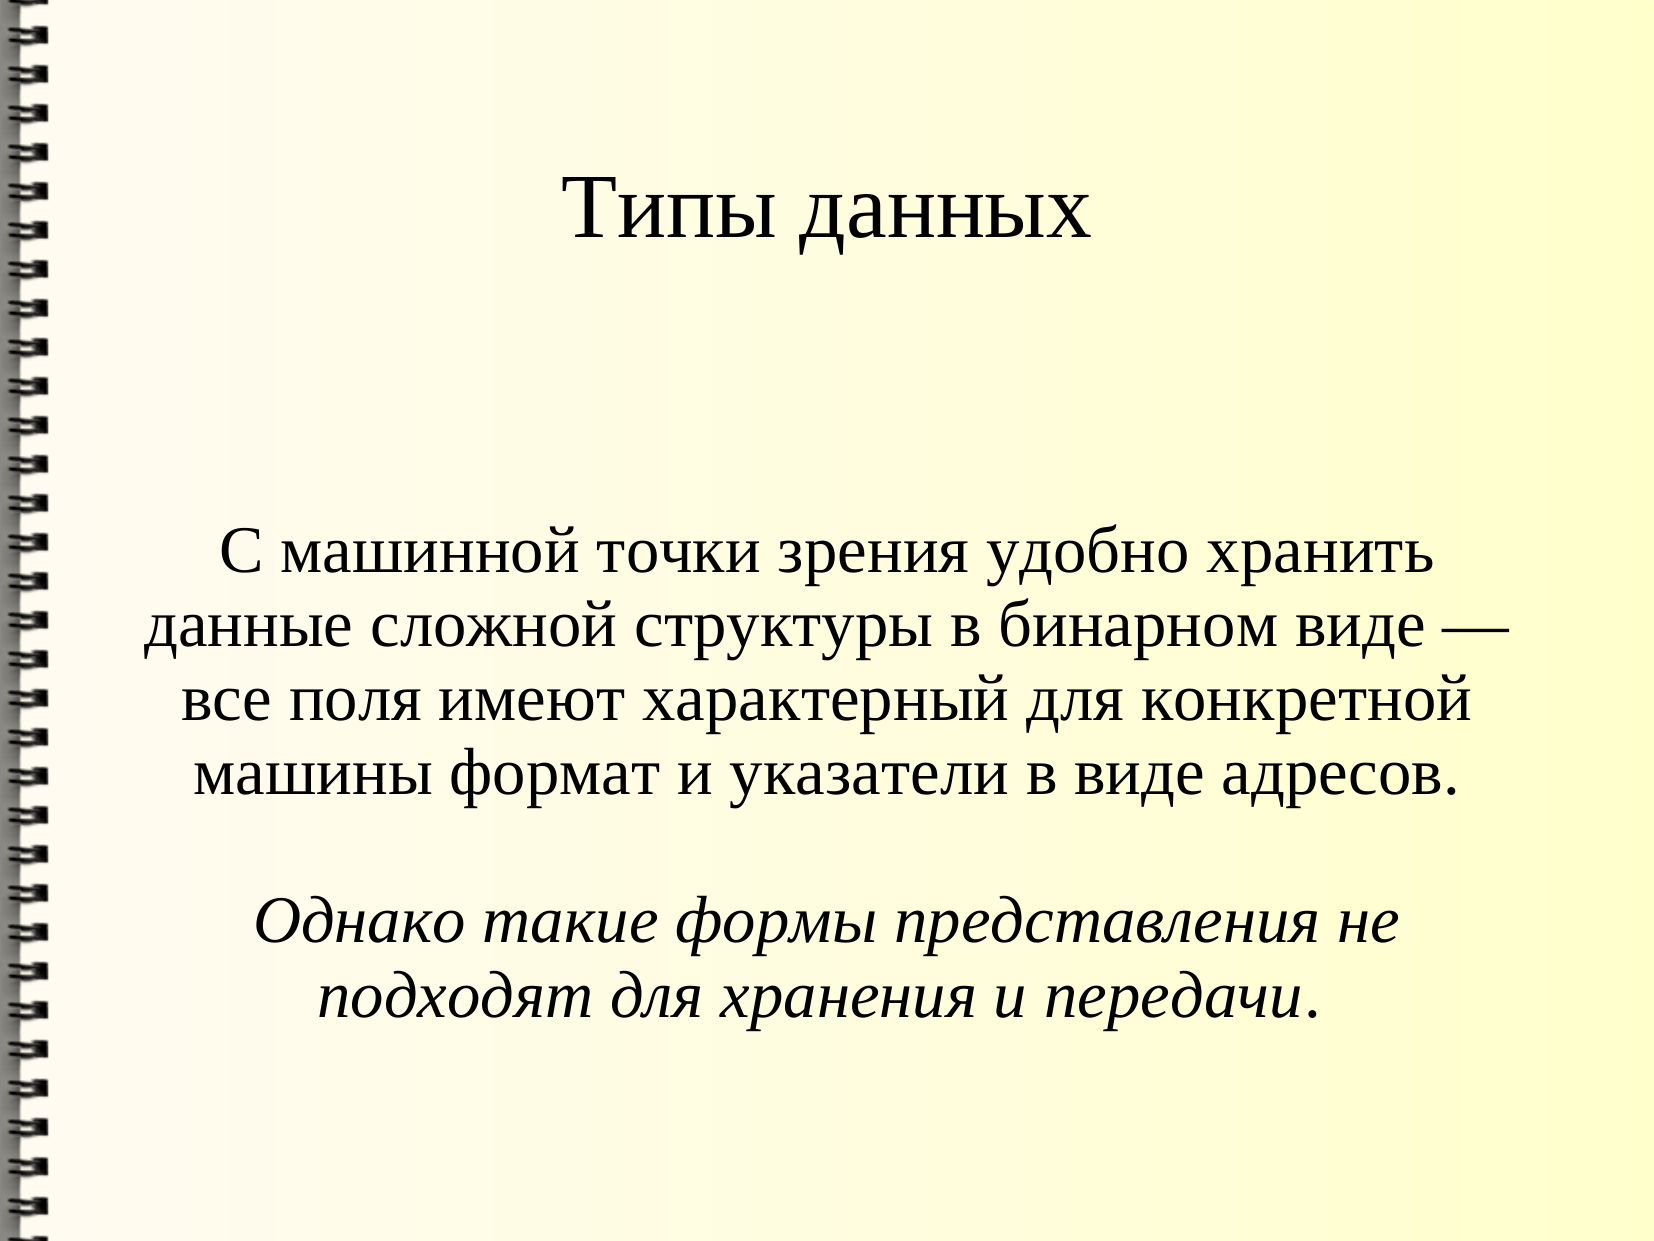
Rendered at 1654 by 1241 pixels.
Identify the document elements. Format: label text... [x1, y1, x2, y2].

picture [0, 0, 1654, 1241]
title Типы данных [121, 102, 1534, 311]
subtitle С машинной точки зрения удобно хранить данные сложной структуры в бинарном виде — все поля имеют характерный для конкретной машины формат и указатели в виде адресов. Однако такие формы представления не подходят для хранения и передачи. [121, 344, 1534, 1200]
